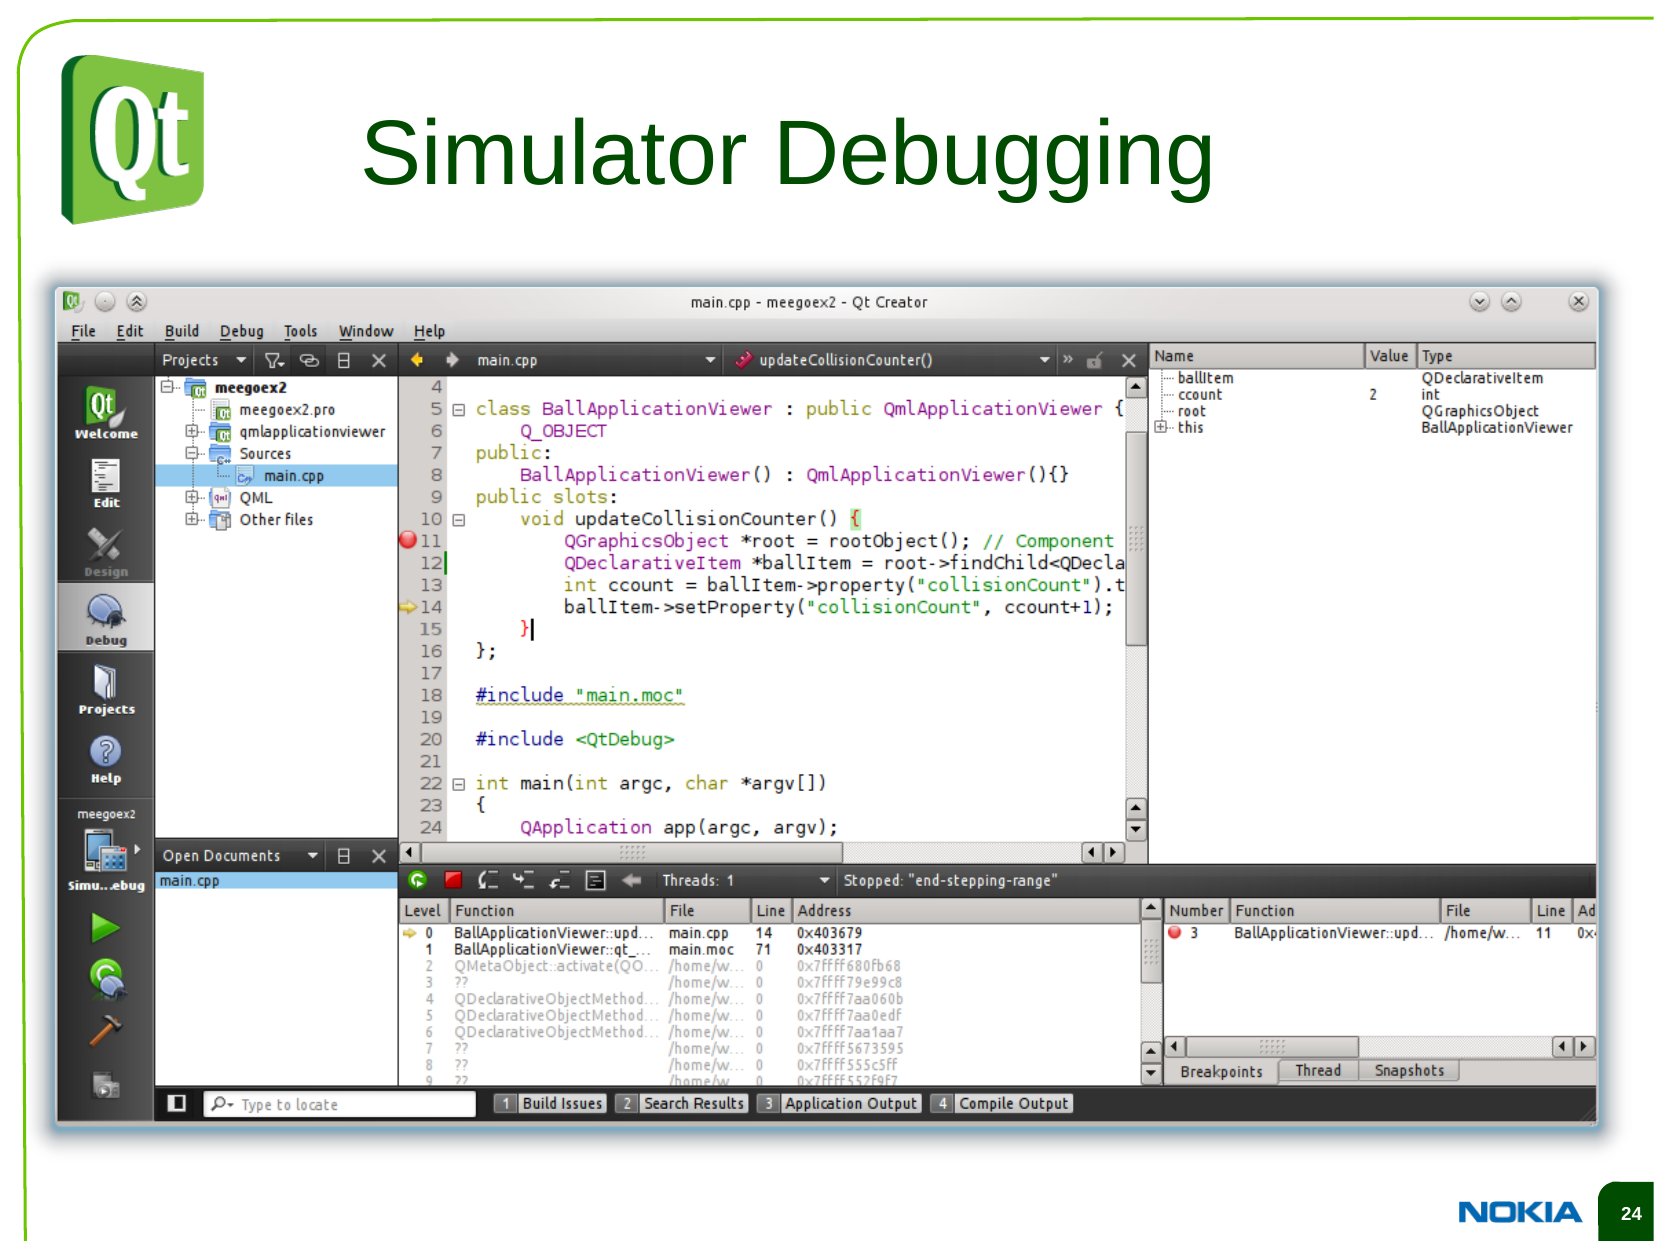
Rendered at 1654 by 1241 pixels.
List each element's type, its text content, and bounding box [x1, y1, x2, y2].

picture [61, 55, 204, 225]
picture [0, 232, 1654, 1182]
picture [1459, 1201, 1583, 1223]
title Simulator Debugging [251, 49, 1327, 257]
